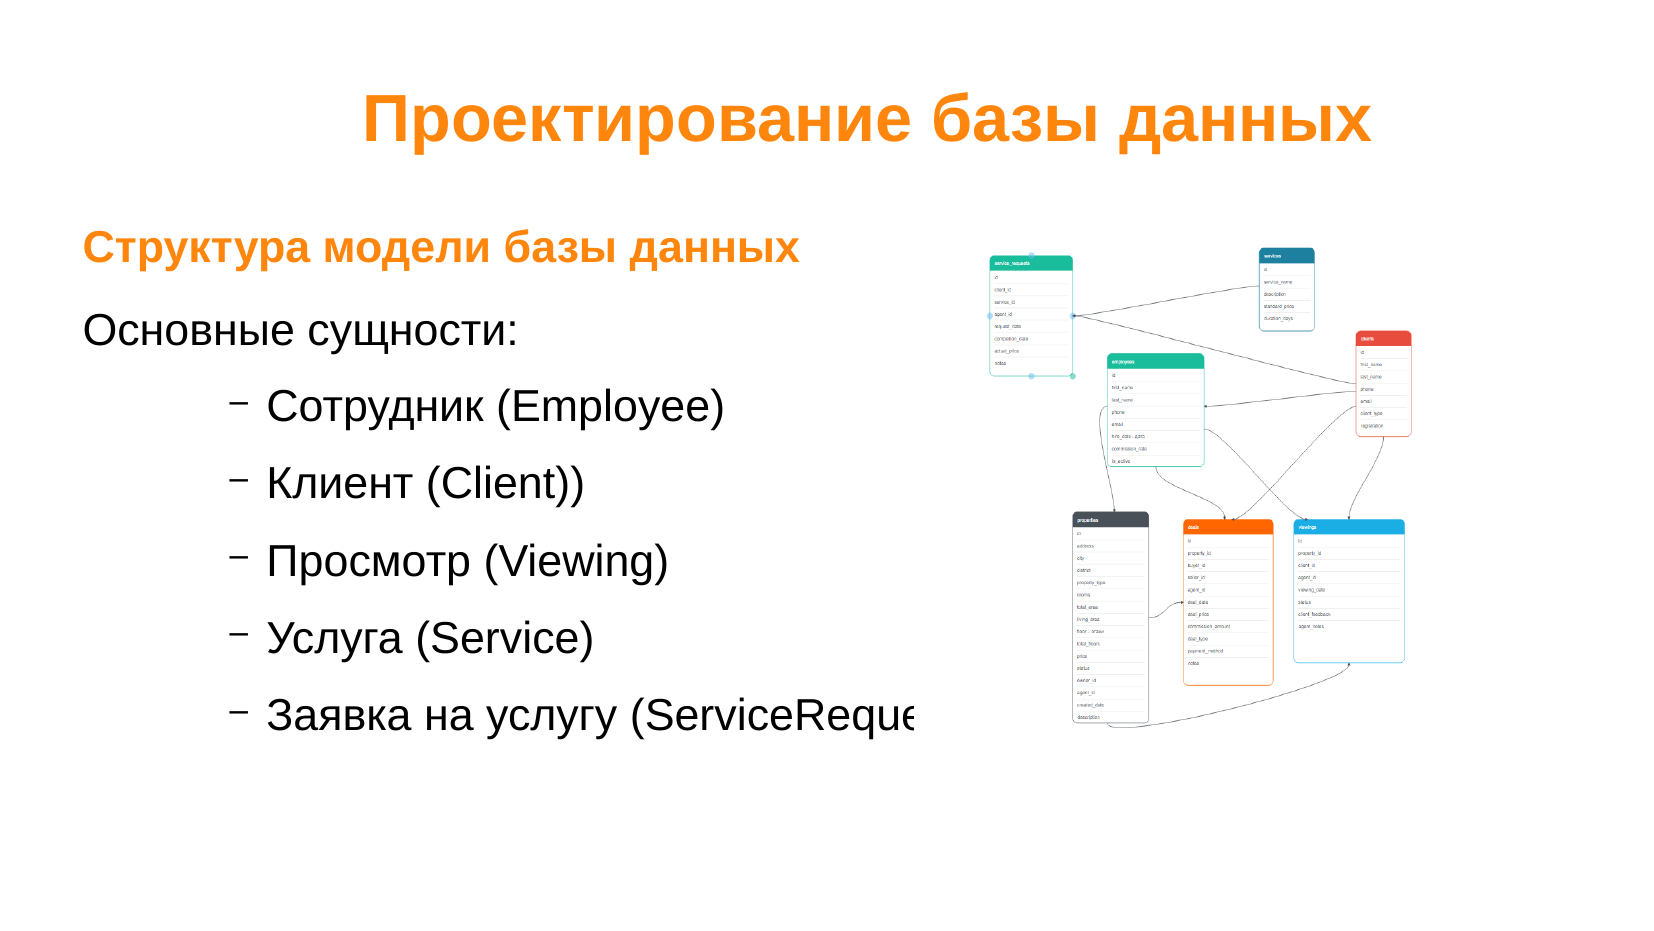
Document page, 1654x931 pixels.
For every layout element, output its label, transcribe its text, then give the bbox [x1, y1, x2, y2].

list Структура модели базы данных Основные сущности: Сотрудник (Employee) Клиент (Client)) Просмотр (Viewing) Услуга (Service) Заявка на услугу (ServiceRequest) [82, 217, 914, 758]
title Проектирование базы данных [289, 12, 1447, 217]
picture [914, 181, 1590, 794]
